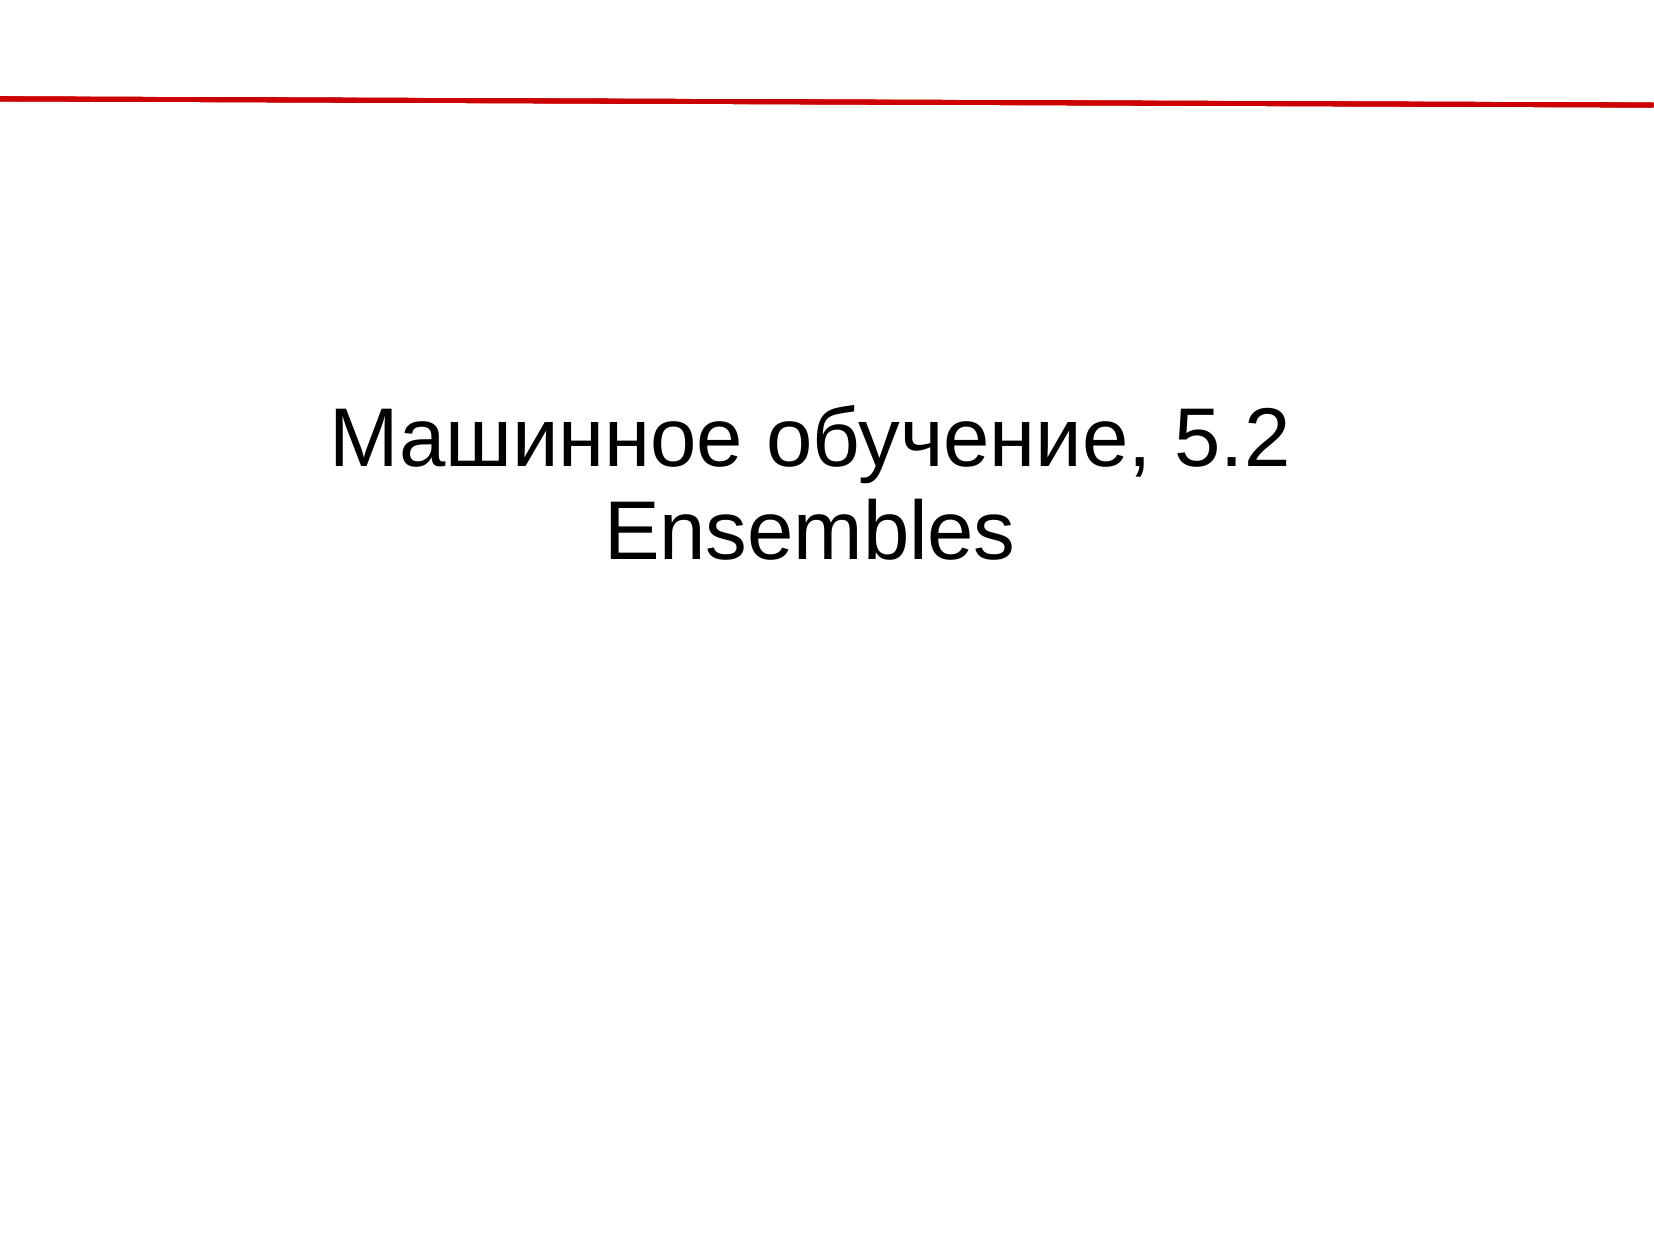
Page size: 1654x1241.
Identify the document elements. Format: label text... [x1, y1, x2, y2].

text_box Машинное обучение, 5.2 Ensembles [225, 384, 1396, 772]
